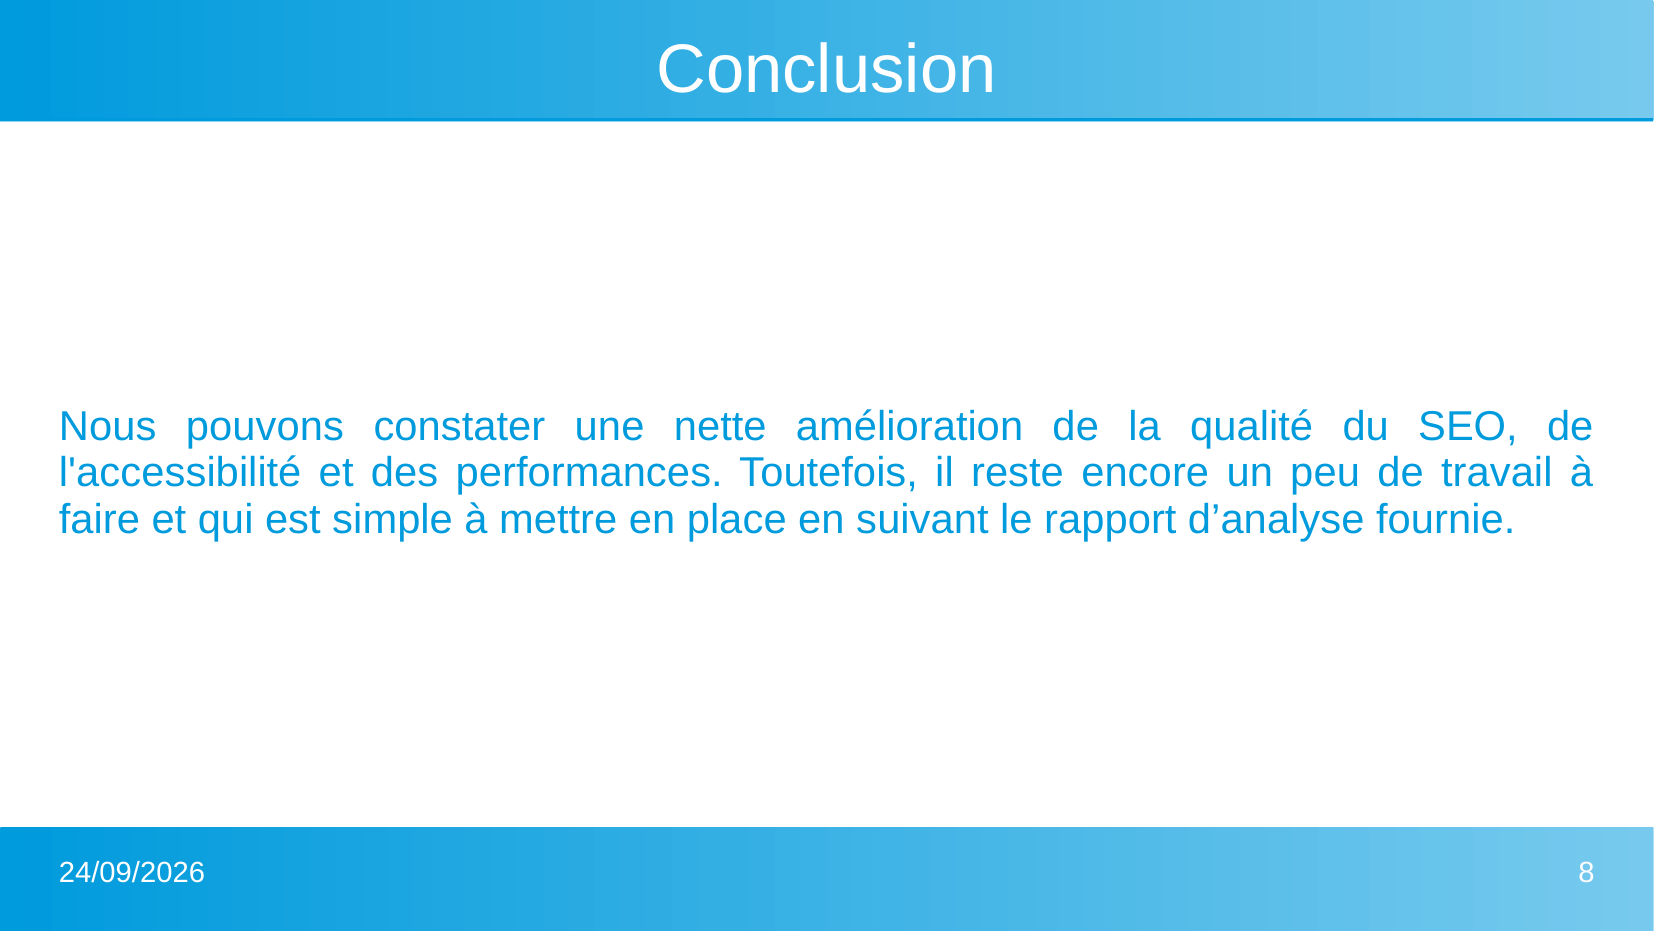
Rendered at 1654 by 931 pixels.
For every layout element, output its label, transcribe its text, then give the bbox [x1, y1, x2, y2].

subtitle Nous pouvons constater une nette amélioration de la qualité du SEO, de l'accessibilité et des performances. Toutefois, il reste encore un peu de travail à faire et qui est simple à mettre en place en suivant le rapport d’analyse fournie. [59, 177, 1595, 768]
title Conclusion [59, 29, 1595, 108]
